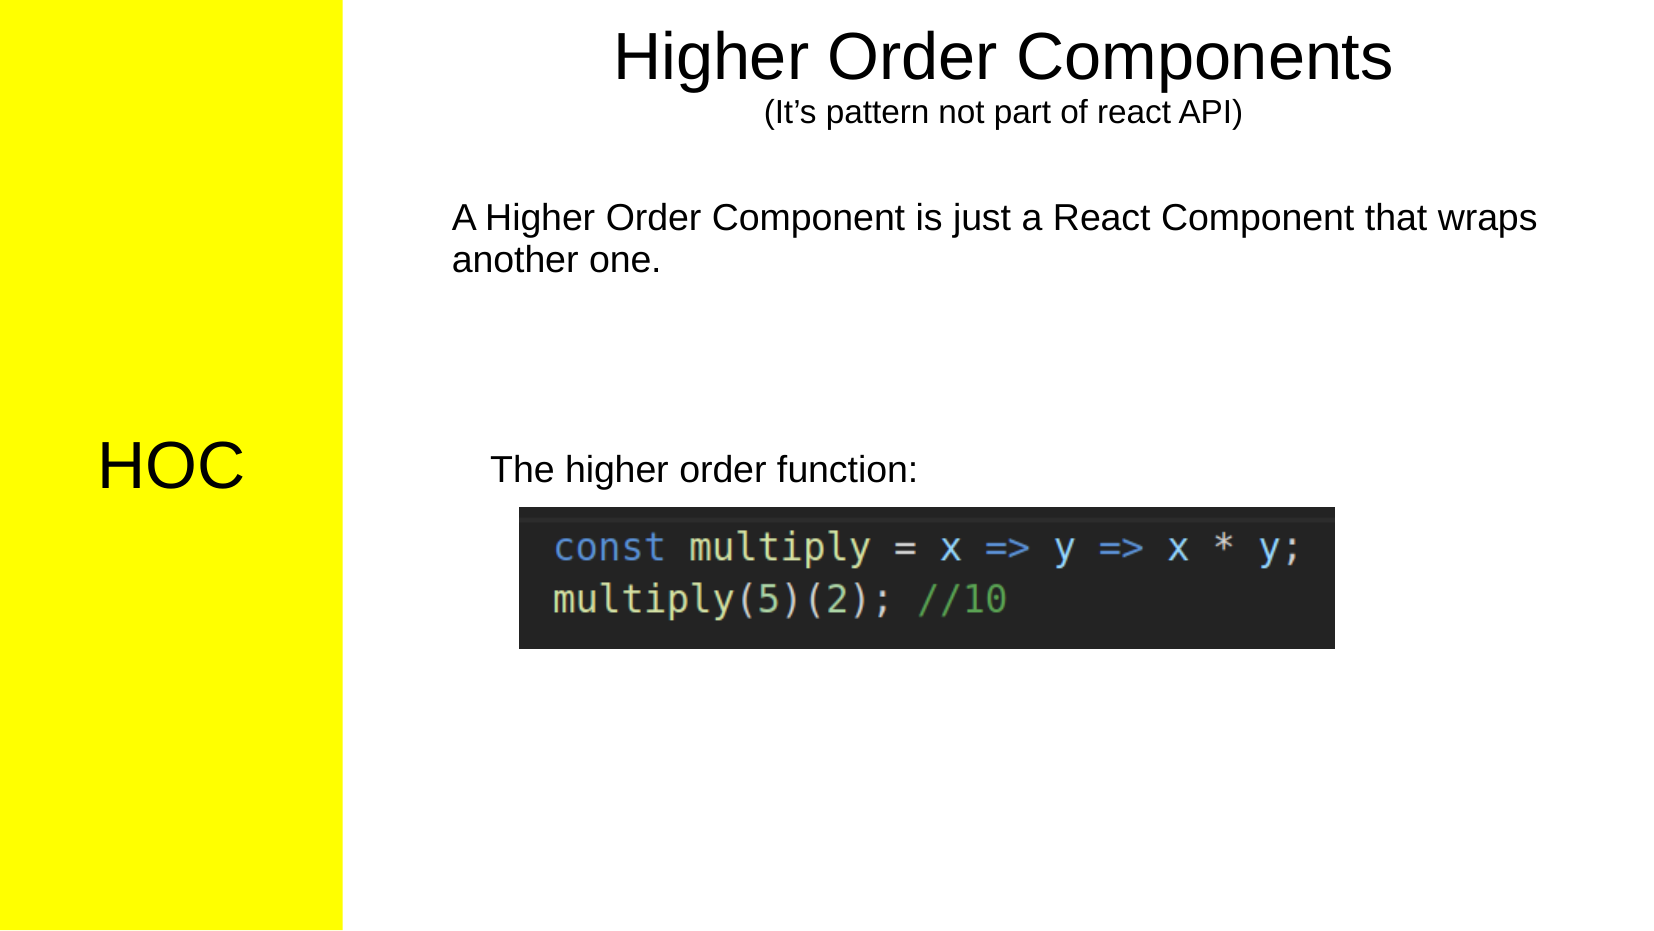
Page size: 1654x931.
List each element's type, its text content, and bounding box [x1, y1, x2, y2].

picture [519, 507, 1335, 649]
list HOC [0, 0, 343, 931]
text_box Higher Order Components (It’s pattern not part of react API) [366, 11, 1642, 139]
text_box A Higher Order Component is just a React Component that wraps another one. The higher order function: [401, 188, 1630, 540]
